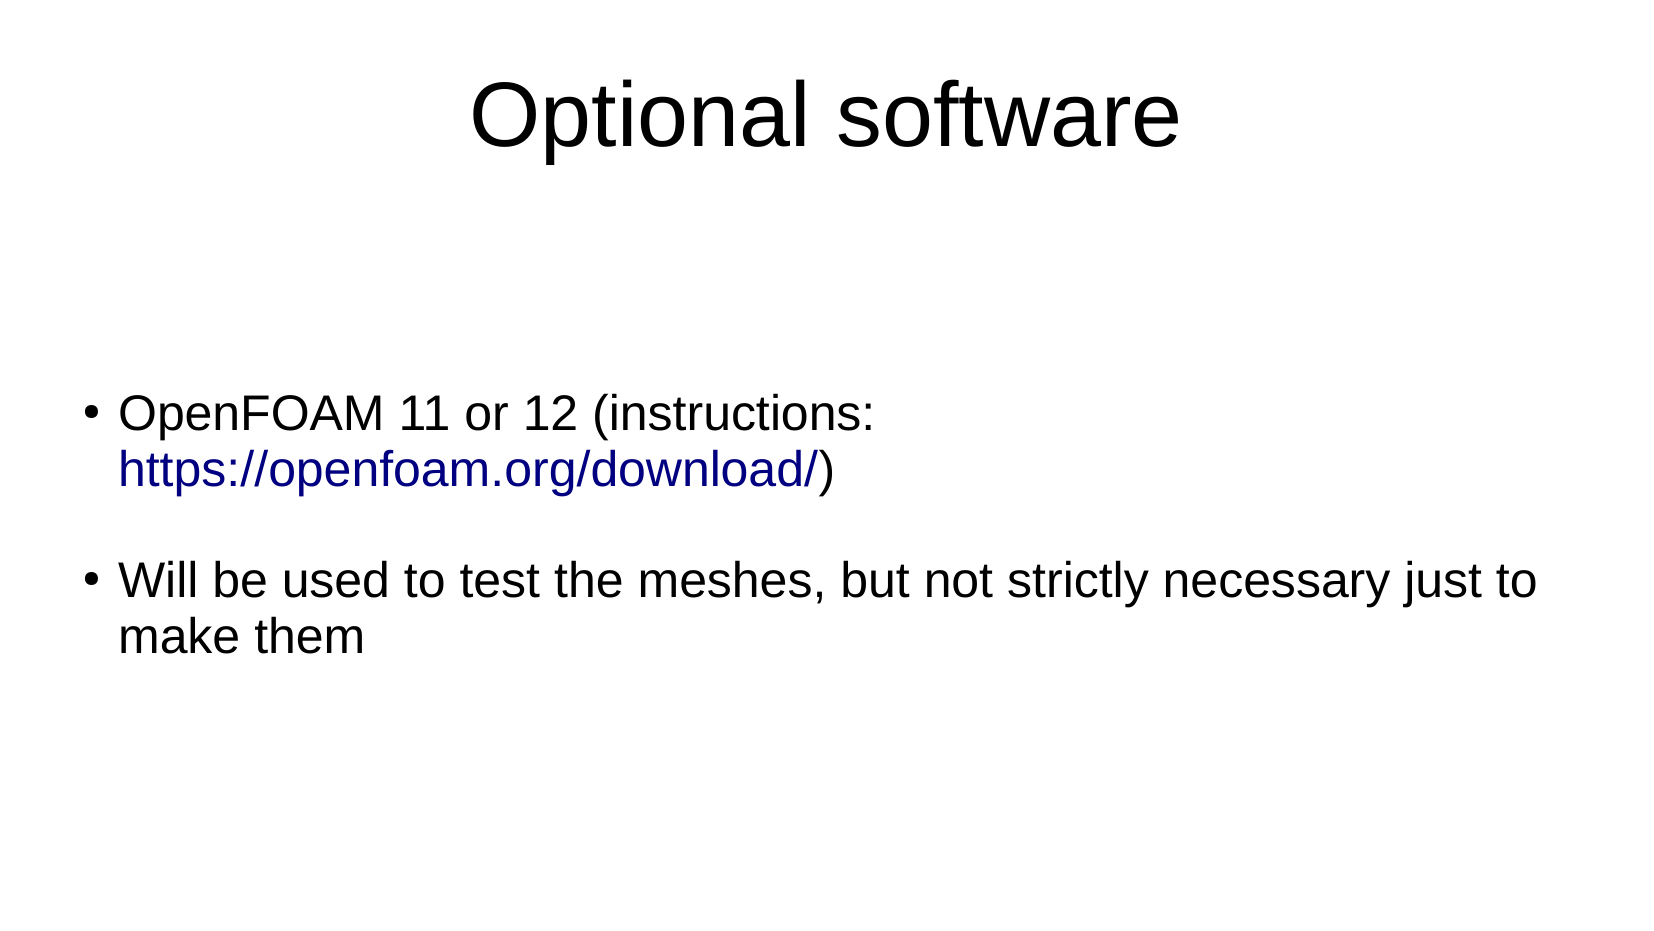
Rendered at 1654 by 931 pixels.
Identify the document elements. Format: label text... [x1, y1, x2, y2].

subtitle OpenFOAM 11 or 12 (instructions: https://openfoam.org/download/) Will be used to test the meshes, but not strictly necessary just to make them [82, 217, 1571, 758]
title Optional software [82, 37, 1571, 193]
